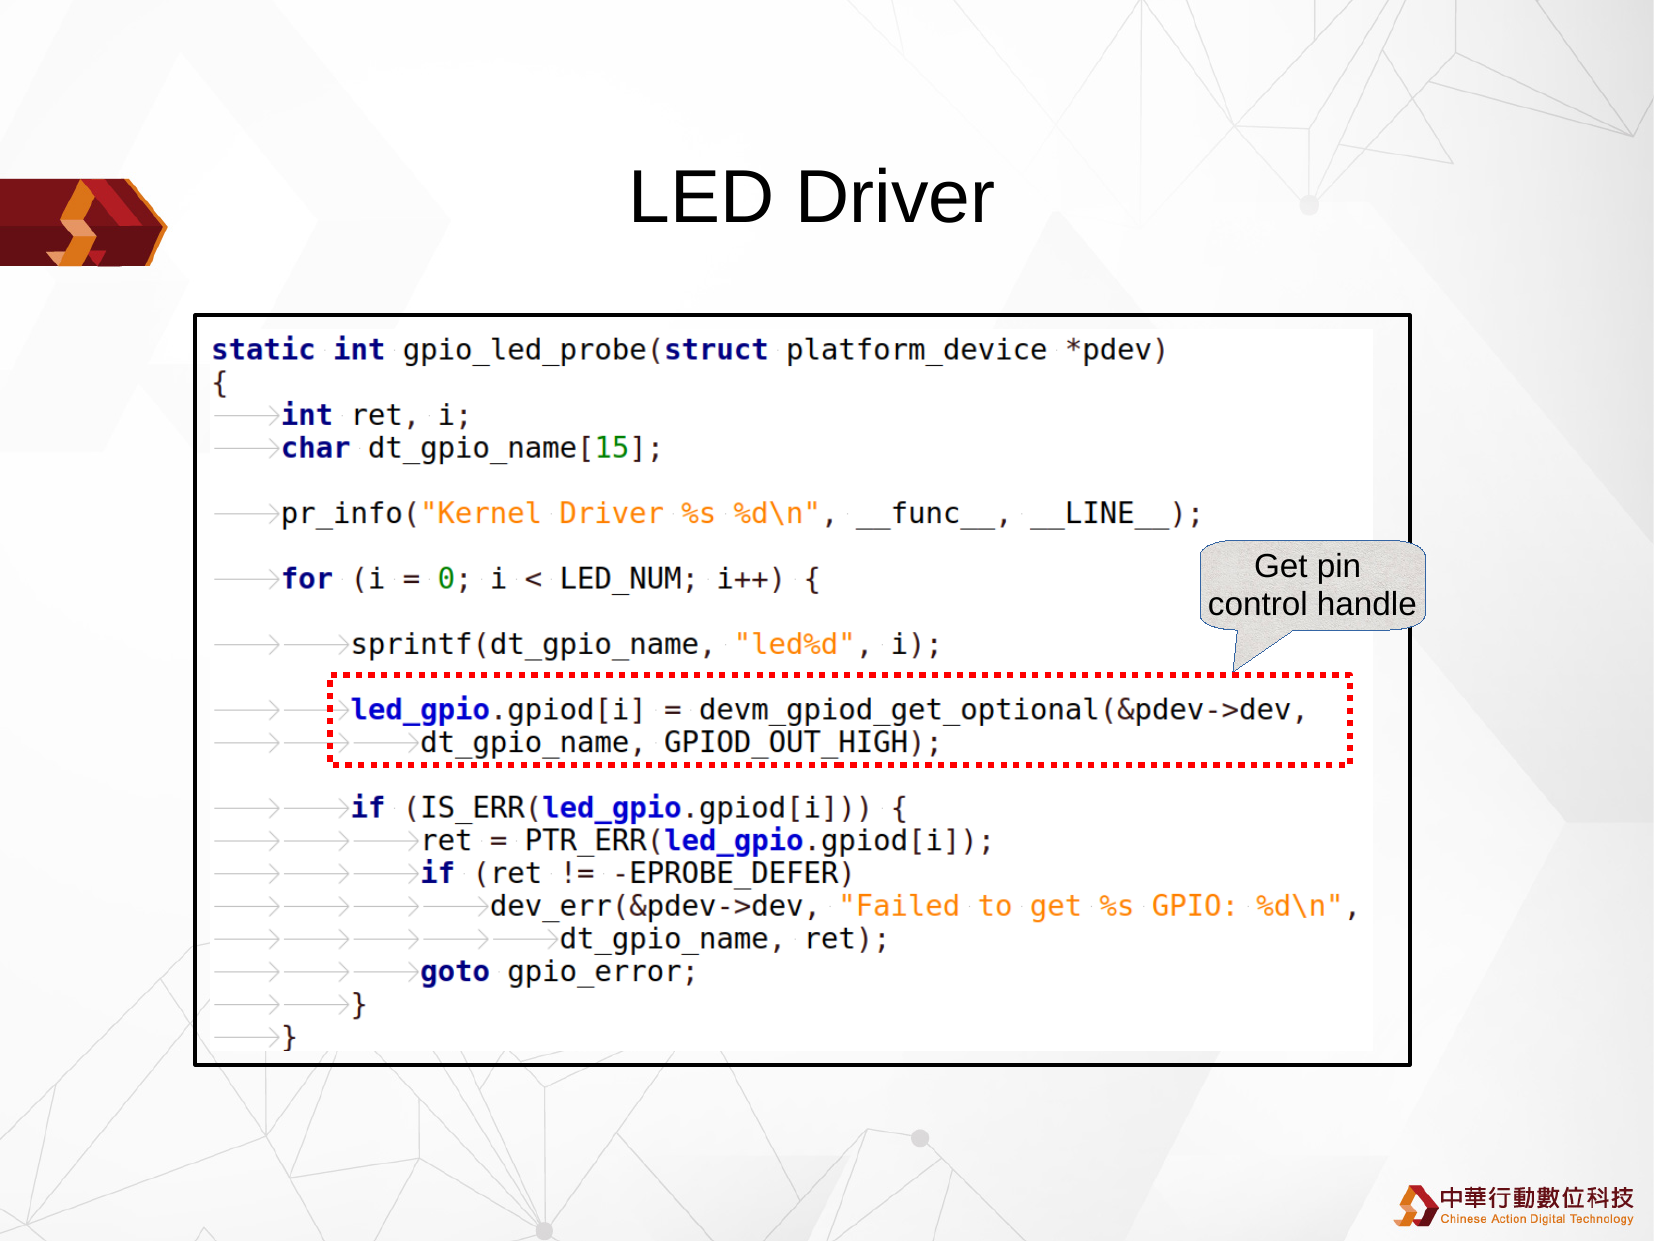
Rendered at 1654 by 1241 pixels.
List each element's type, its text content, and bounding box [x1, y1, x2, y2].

title LED Driver [118, 112, 1506, 281]
picture [0, 0, 1654, 1241]
text_box Get pin control handle [1200, 540, 1426, 672]
